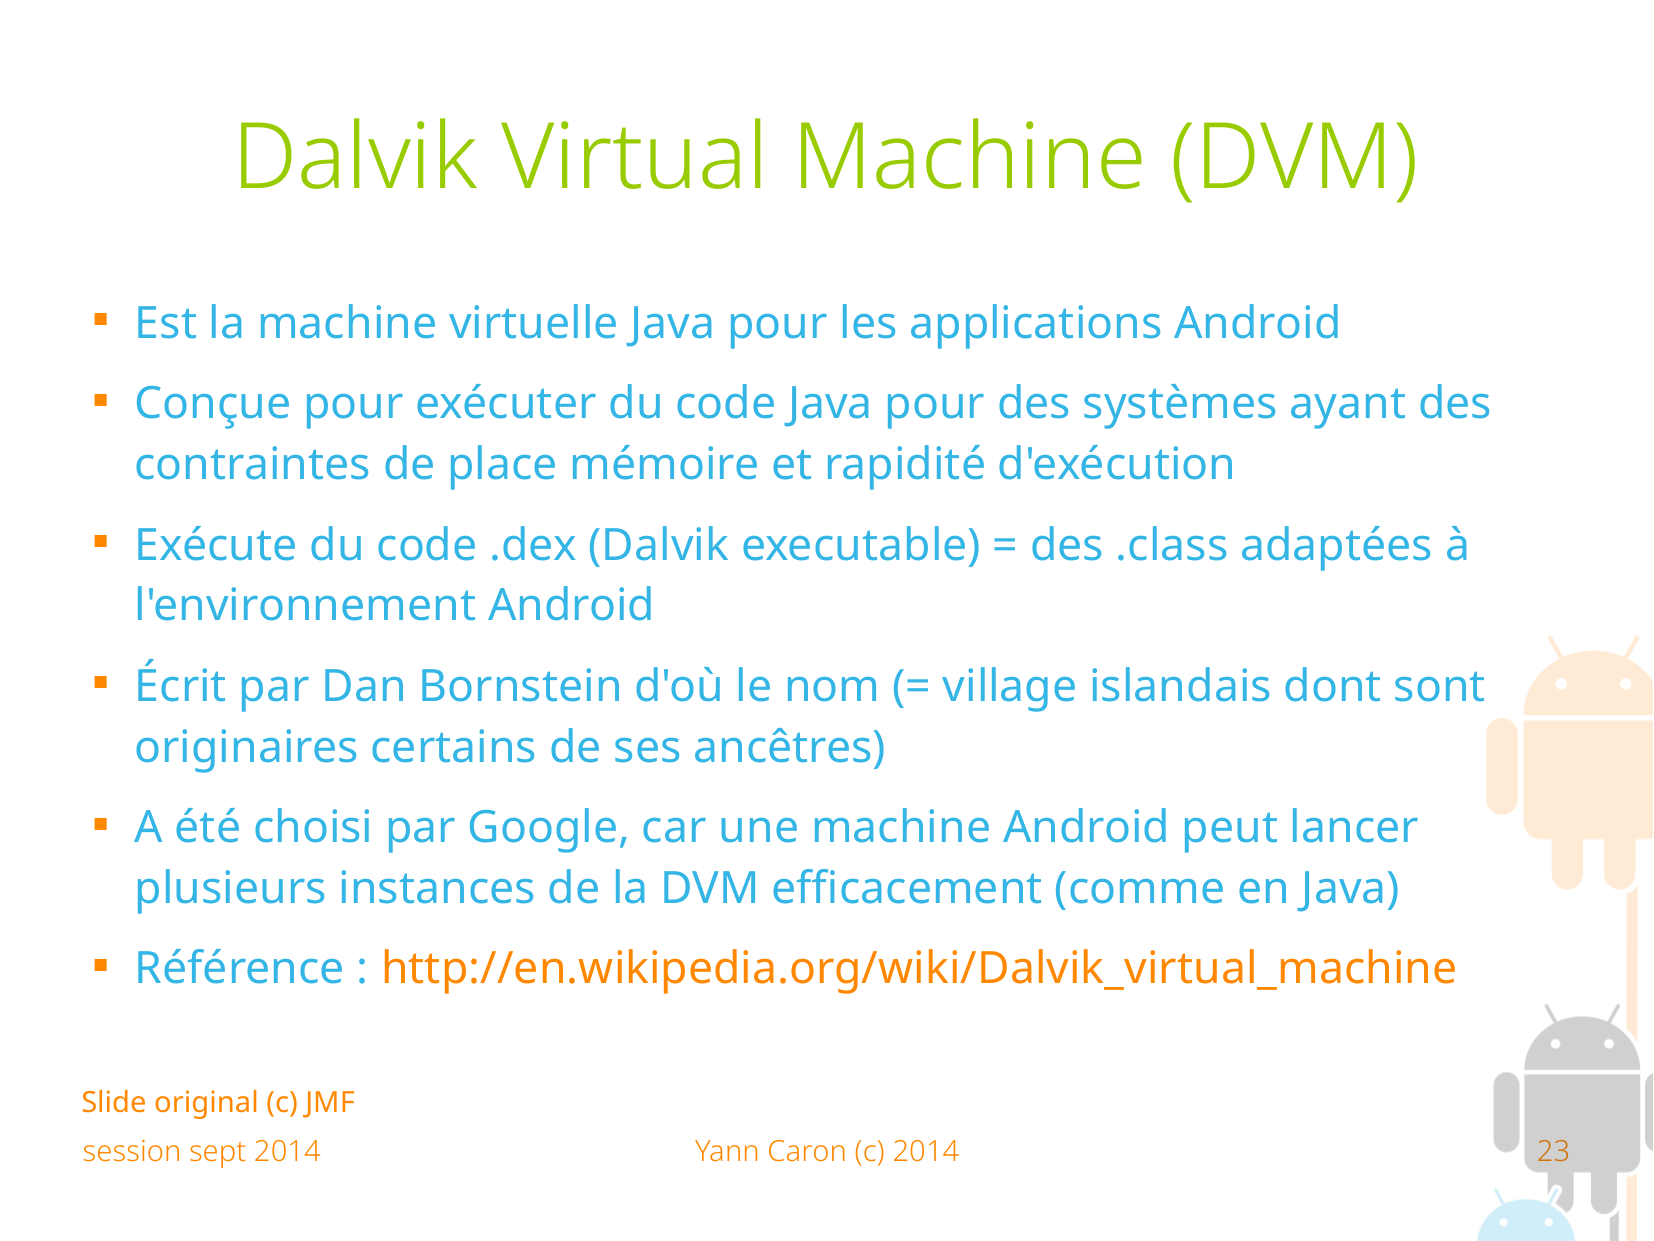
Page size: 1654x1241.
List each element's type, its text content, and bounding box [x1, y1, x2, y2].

list Est la machine virtuelle Java pour les applications Android Conçue pour exécuter du code Java pour des systèmes ayant des contraintes de place mémoire et rapidité d'exécution Exécute du code .dex (Dalvik executable) = des .class adaptées à l'environnement Android Écrit par Dan Bornstein d'où le nom (= village islandais dont sont originaires certains de ses ancêtres) A été choisi par Google, car une machine Android peut lancer plusieurs instances de la DVM efficacement (comme en Java) Référence : http://en.wikipedia.org/wiki/Dalvik_virtual_machine [82, 290, 1571, 1010]
text_box Slide original (c) JMF [66, 1073, 379, 1123]
picture [240, 423, 1654, 1241]
title Dalvik Virtual Machine (DVM) [82, 49, 1571, 257]
